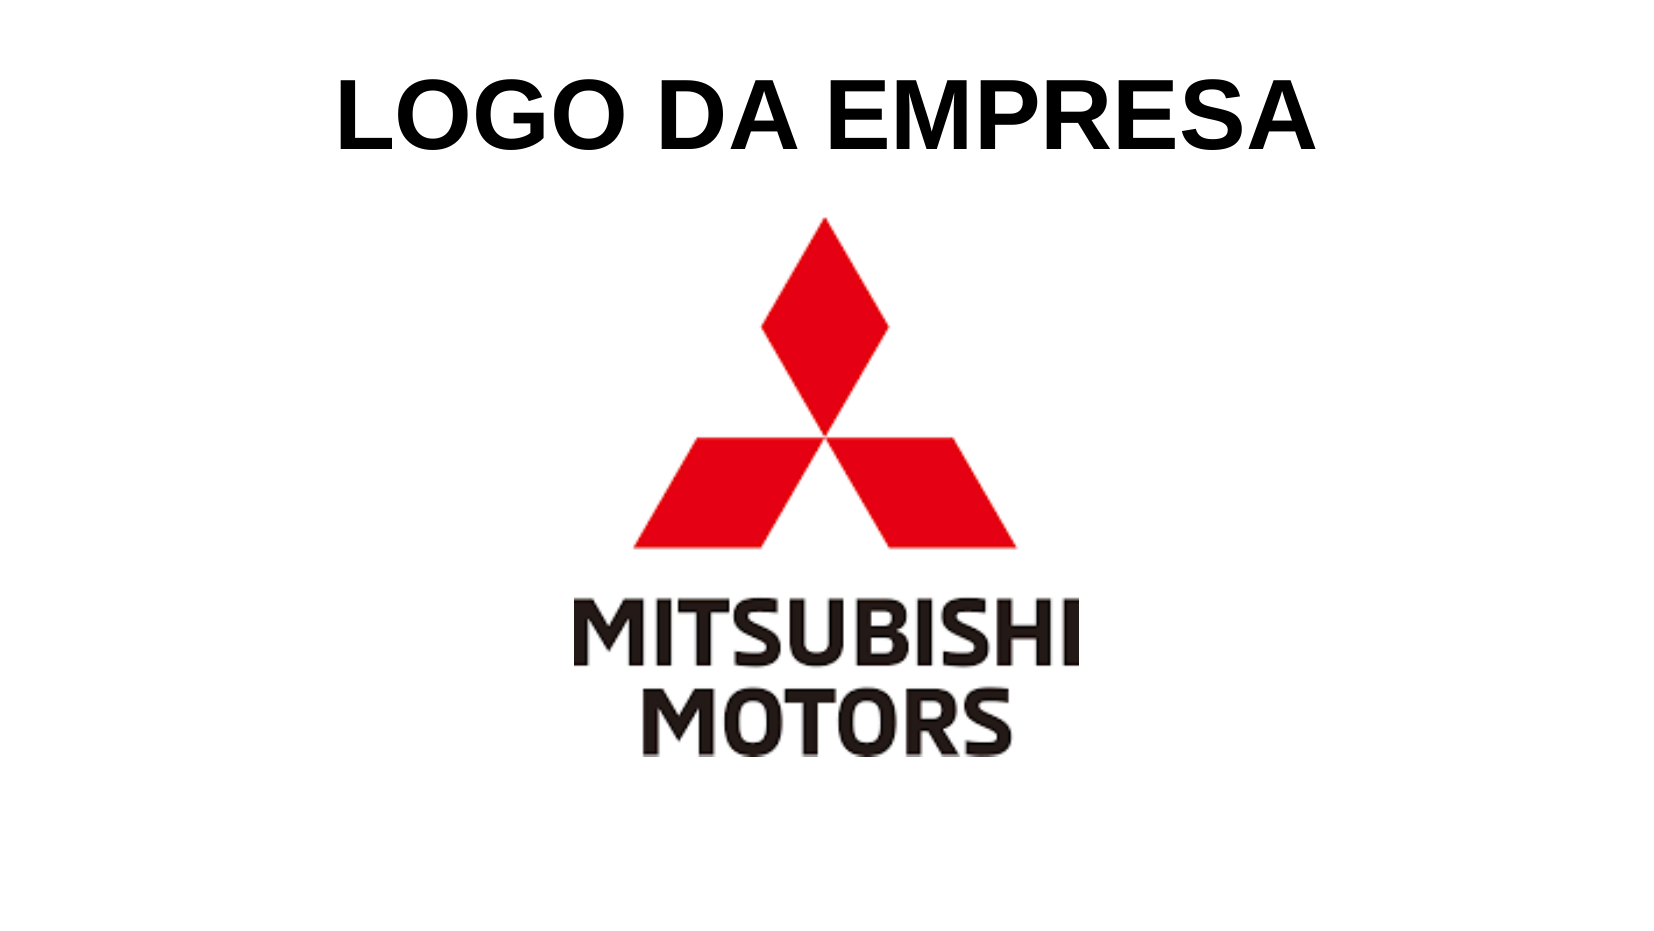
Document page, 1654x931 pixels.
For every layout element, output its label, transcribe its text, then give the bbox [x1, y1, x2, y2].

picture [574, 217, 1079, 758]
title LOGO DA EMPRESA [82, 37, 1571, 193]
